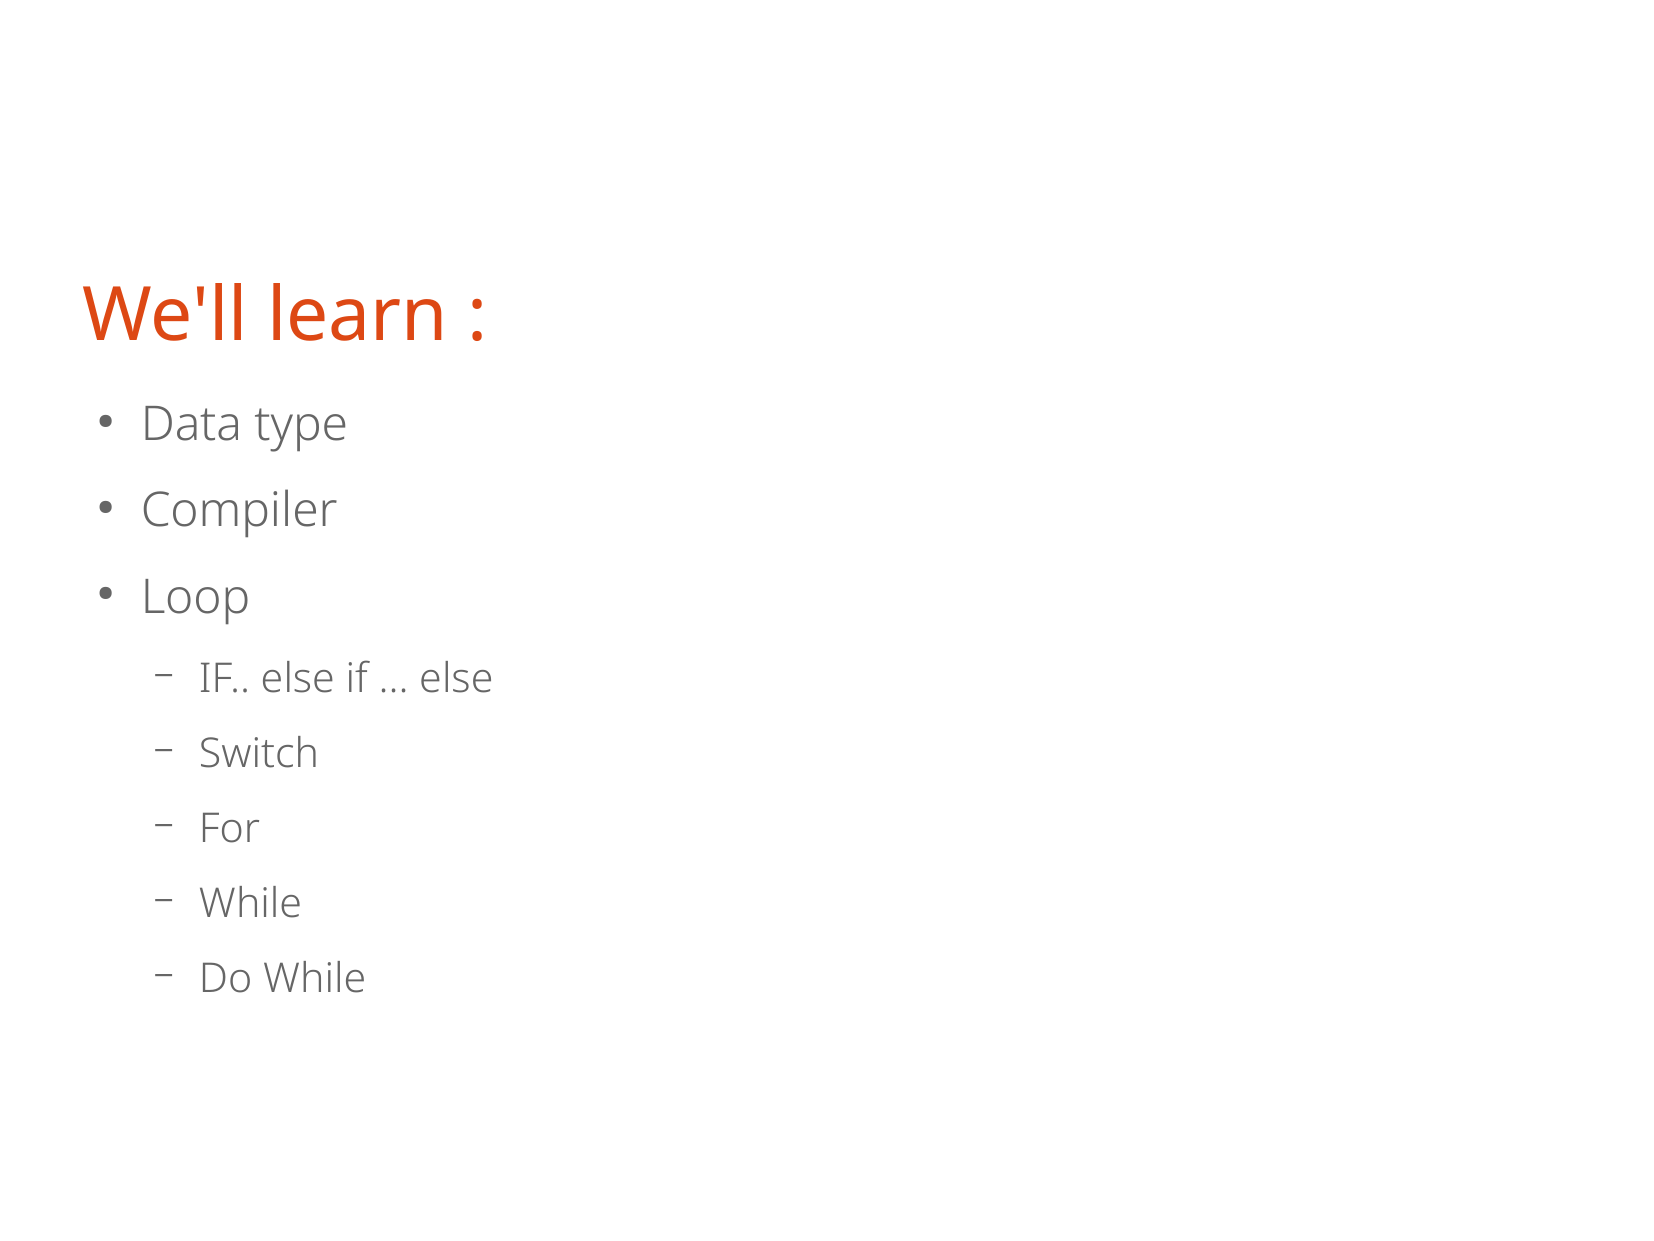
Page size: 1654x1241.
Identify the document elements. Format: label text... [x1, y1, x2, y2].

list Data type Compiler Loop IF.. else if ... else Switch For While Do While [82, 389, 1571, 1010]
title We'll learn : [82, 248, 1571, 375]
